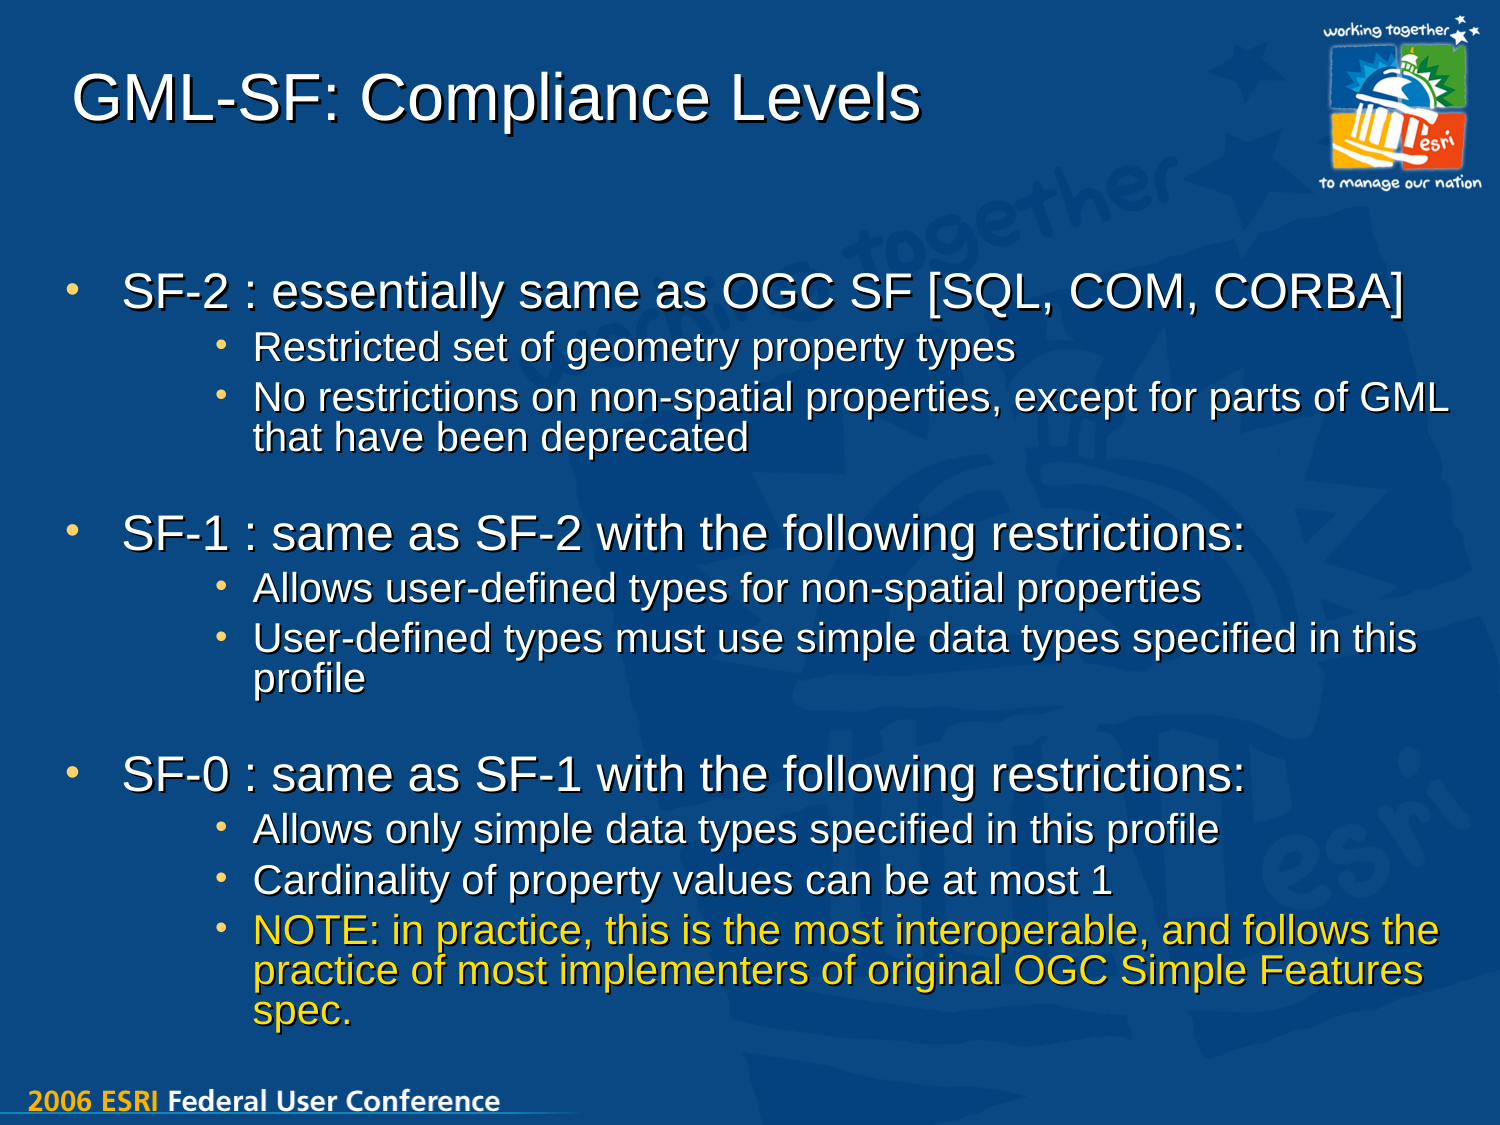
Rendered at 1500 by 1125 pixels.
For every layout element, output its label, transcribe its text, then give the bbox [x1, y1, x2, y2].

title GML-SF: Compliance Levels [56, 58, 1299, 253]
list SF-2 : essentially same as OGC SF [SQL, COM, CORBA] Restricted set of geometry property types No restrictions on non-spatial properties, except for parts of GML that have been deprecated SF-1 : same as SF-2 with the following restrictions: Allows user-defined types for non-spatial properties User-defined types must use simple data types specified in this profile SF-0 : same as SF-1 with the following restrictions: Allows only simple data types specified in this profile Cardinality of property values can be at most 1 NOTE: in practice, this is the most interoperable, and follows the practice of most implementers of original OGC Simple Features spec. [50, 262, 1476, 1071]
picture [0, 0, 1500, 1125]
